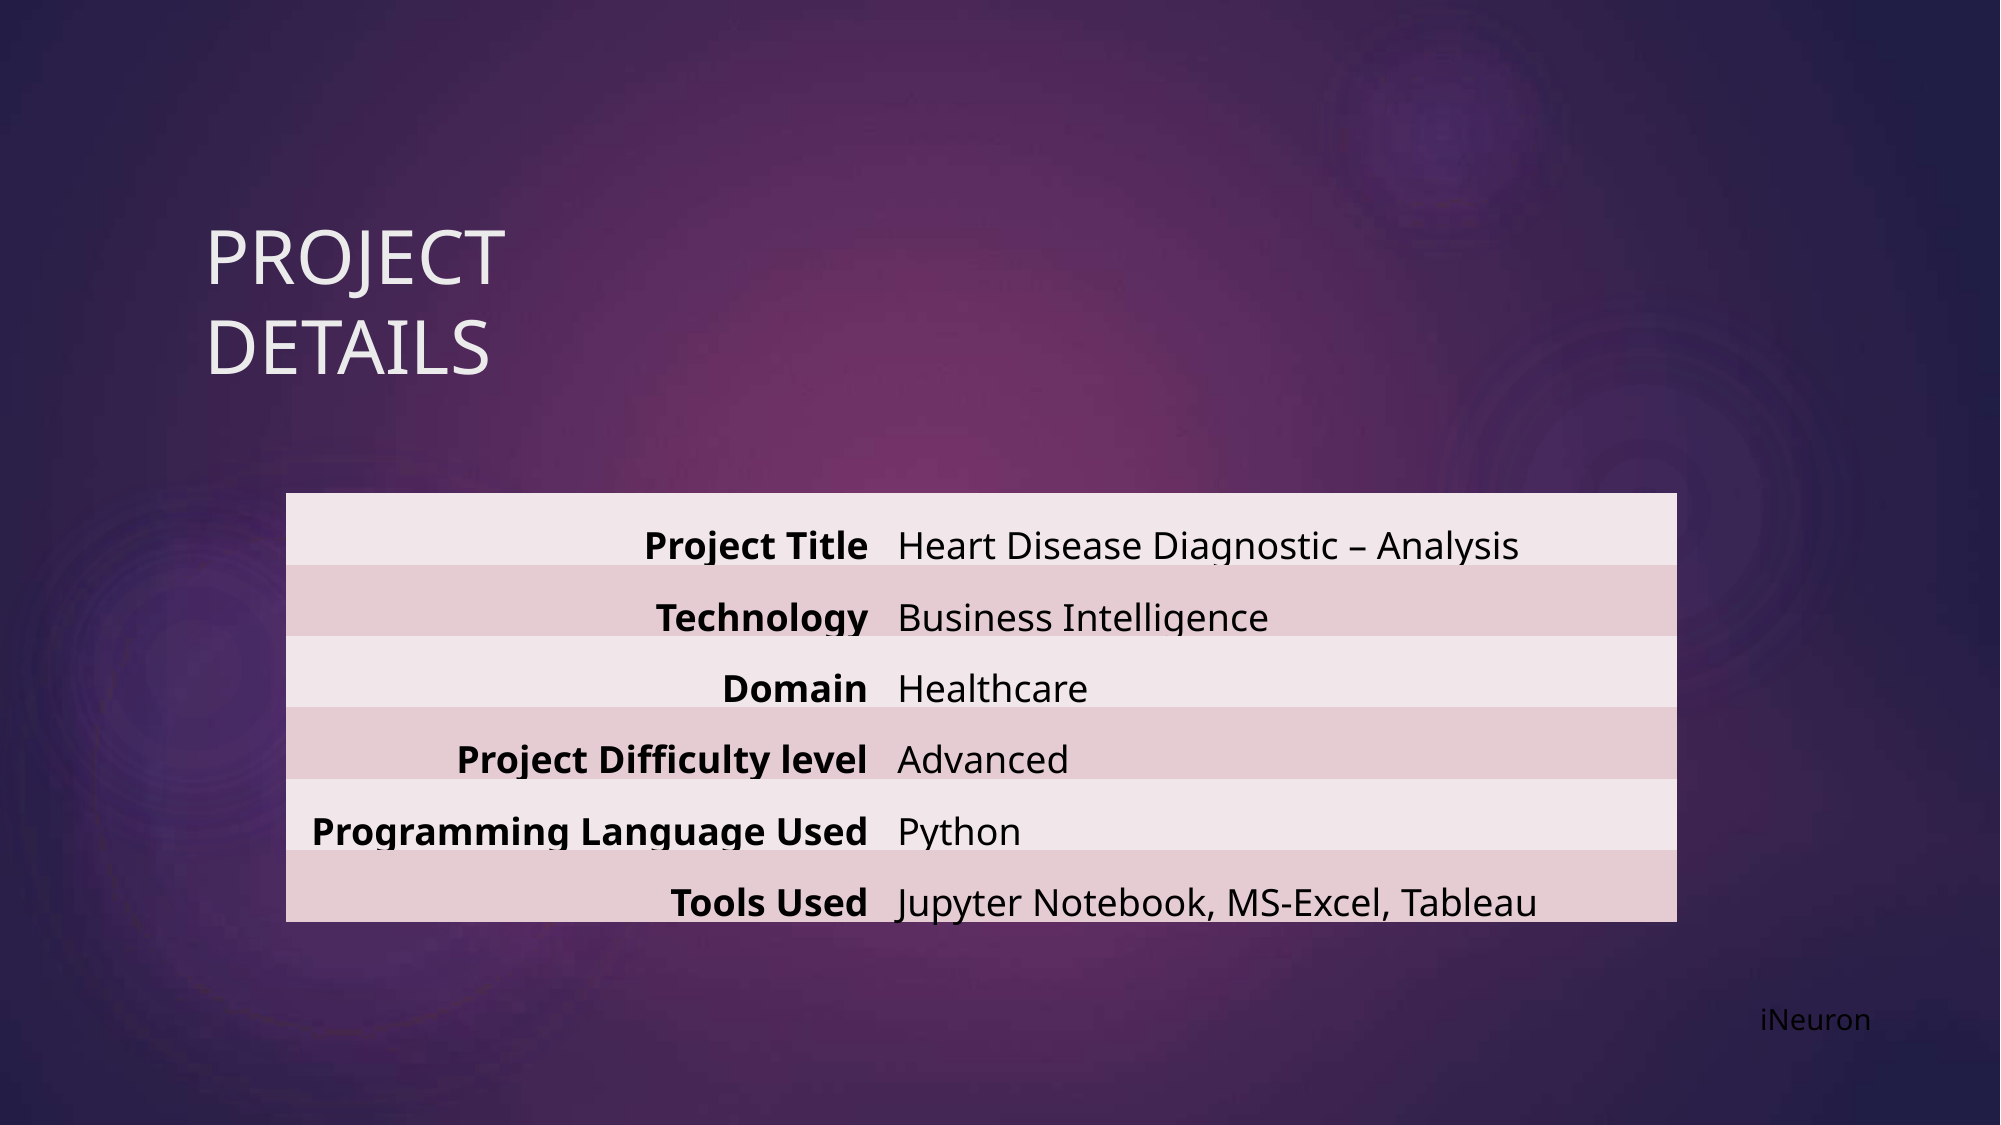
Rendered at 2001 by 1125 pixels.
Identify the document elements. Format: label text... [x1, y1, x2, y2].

table_cell Advanced [882, 707, 1677, 779]
table_header Project Title [286, 493, 882, 565]
text_box iNeuron [1745, 994, 1983, 1045]
table_cell Jupyter Notebook, MS-Excel, Tableau [882, 850, 1677, 922]
picture [0, 0, 2000, 1125]
table_cell Project Difficulty level [286, 707, 882, 779]
table_cell Healthcare [882, 636, 1677, 707]
table_header Heart Disease Diagnostic – Analysis [882, 493, 1677, 565]
table_cell Domain [286, 636, 882, 707]
table_cell Python [882, 779, 1677, 850]
table_cell Technology [286, 565, 882, 636]
title PROJECT DETAILS [202, 207, 788, 398]
table_cell Tools Used [286, 850, 882, 922]
table_cell Programming Language Used [286, 779, 882, 850]
table_cell Business Intelligence [882, 565, 1677, 636]
